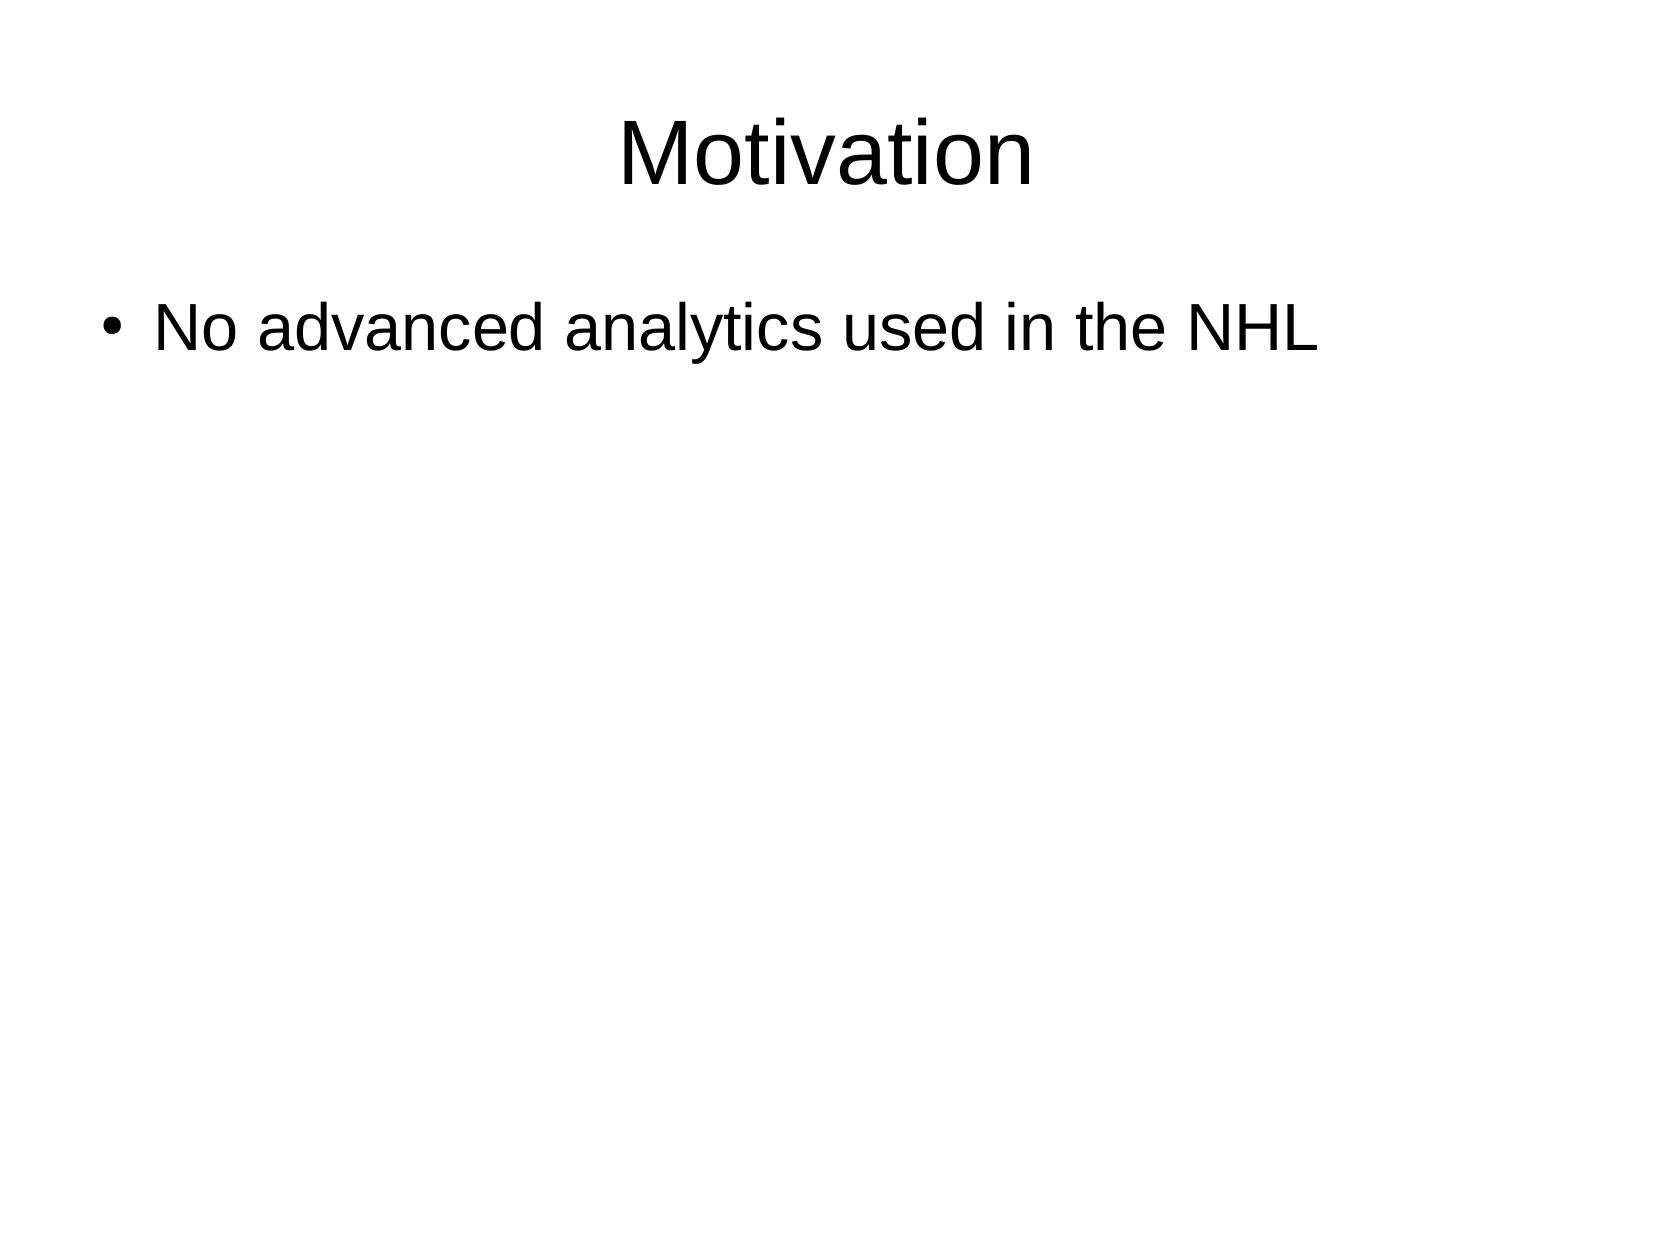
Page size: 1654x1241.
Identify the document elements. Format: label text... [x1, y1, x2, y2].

list No advanced analytics used in the NHL [82, 290, 1571, 1010]
title Motivation [82, 49, 1571, 257]
